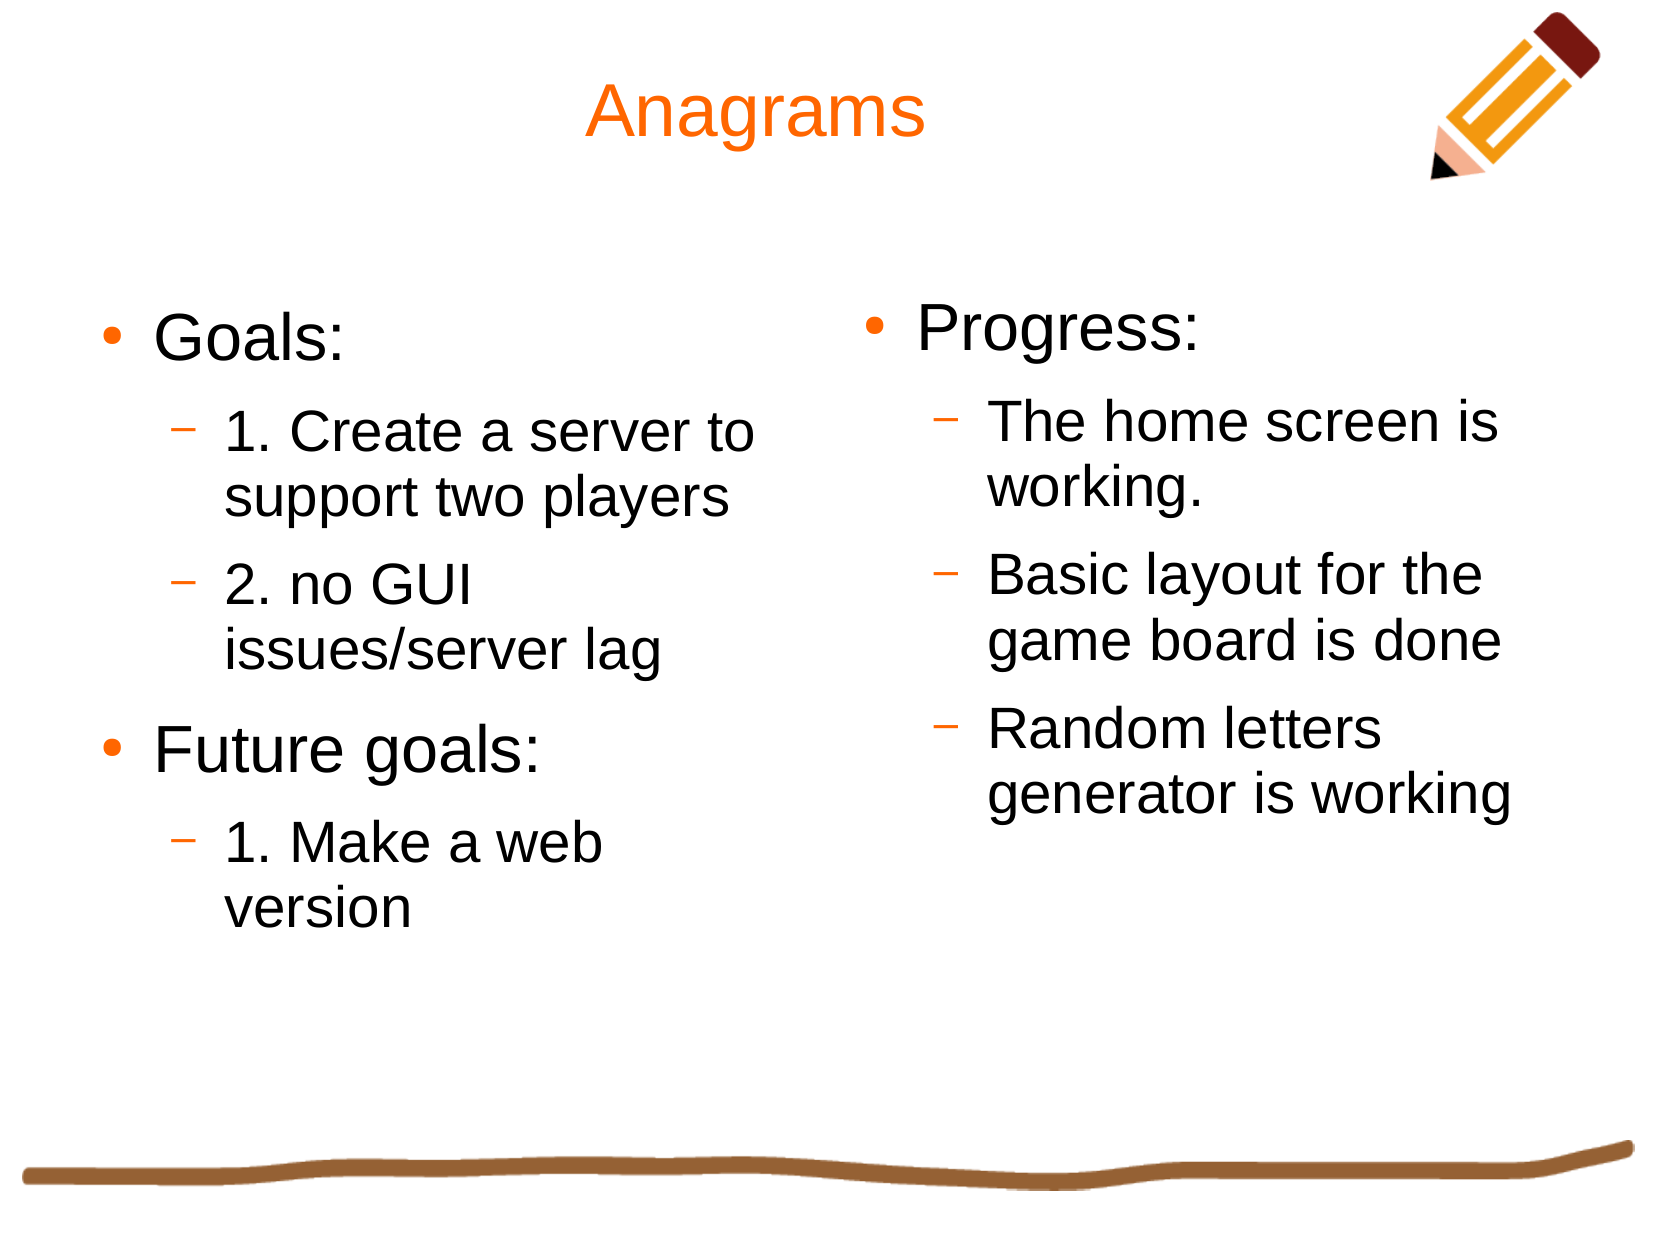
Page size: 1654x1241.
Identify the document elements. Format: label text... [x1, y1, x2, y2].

list Progress: The home screen is working. Basic layout for the game board is done Random letters generator is working [845, 290, 1572, 1122]
picture [1430, 12, 1601, 181]
list Goals: 1. Create a server to support two players 2. no GUI issues/server lag Future goals: 1. Make a web version [82, 300, 809, 1069]
picture [22, 1140, 1635, 1191]
title Anagrams [82, 49, 1430, 172]
